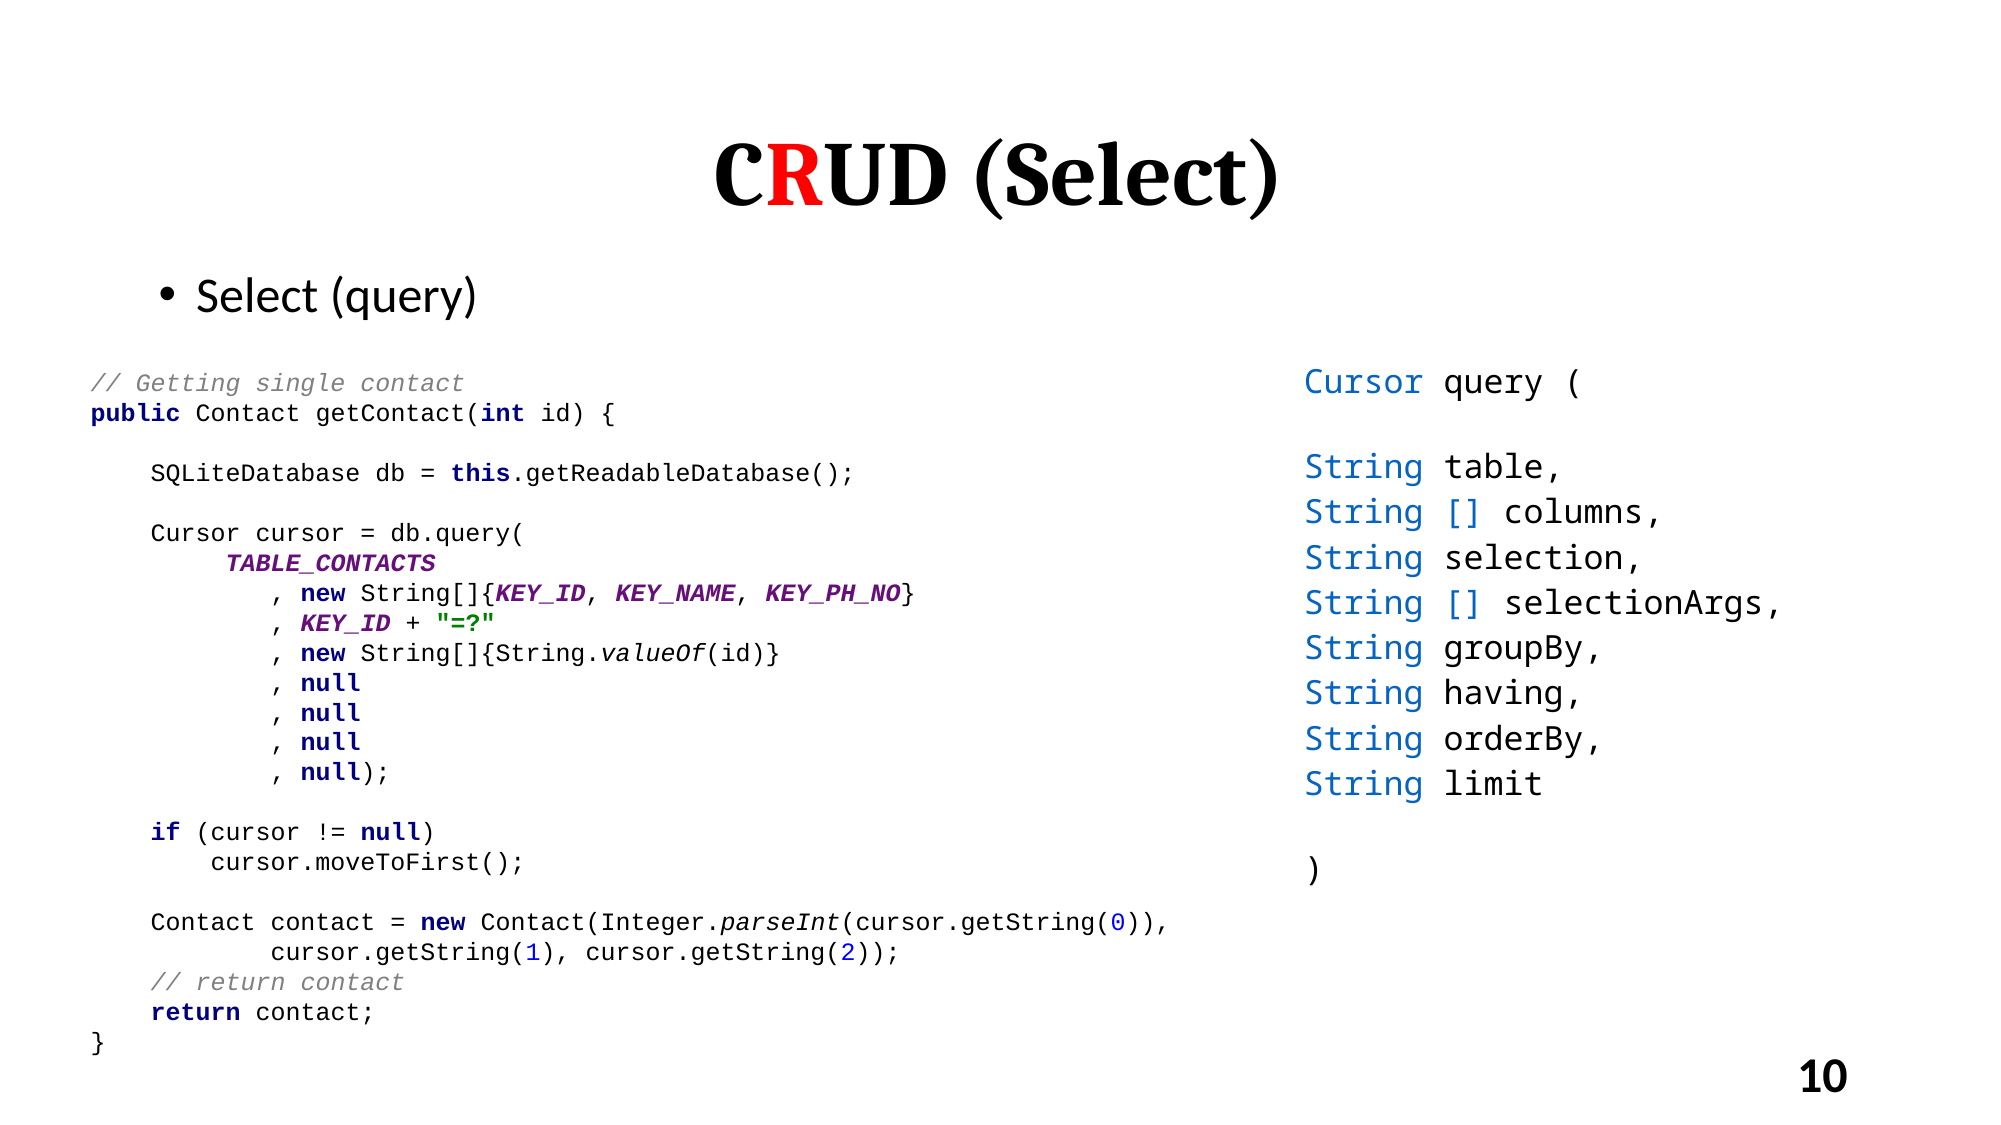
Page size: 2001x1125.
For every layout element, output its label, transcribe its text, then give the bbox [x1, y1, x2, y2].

list Select (query) [143, 261, 1869, 991]
text_box // Getting single contact public Contact getContact(int id) { SQLiteDatabase db = this.getReadableDatabase(); Cursor cursor = db.query( TABLE_CONTACTS , new String[]{KEY_ID, KEY_NAME, KEY_PH_NO} , KEY_ID + "=?" , new String[]{String.valueOf(id)} , null , null , null , null); if (cursor != null) cursor.moveToFirst(); Contact contact = new Contact(Integer.parseInt(cursor.getString(0)), cursor.getString(1), cursor.getString(2)); // return contact return contact; } [75, 358, 1234, 1063]
text_box Cursor query ( String table, String [] columns, String selection, String [] selectionArgs, String groupBy, String having, String orderBy, String limit ) [1303, 334, 1909, 914]
slide_number <number> [1412, 1042, 1863, 1103]
title CRUD (Select) [137, 59, 1863, 278]
